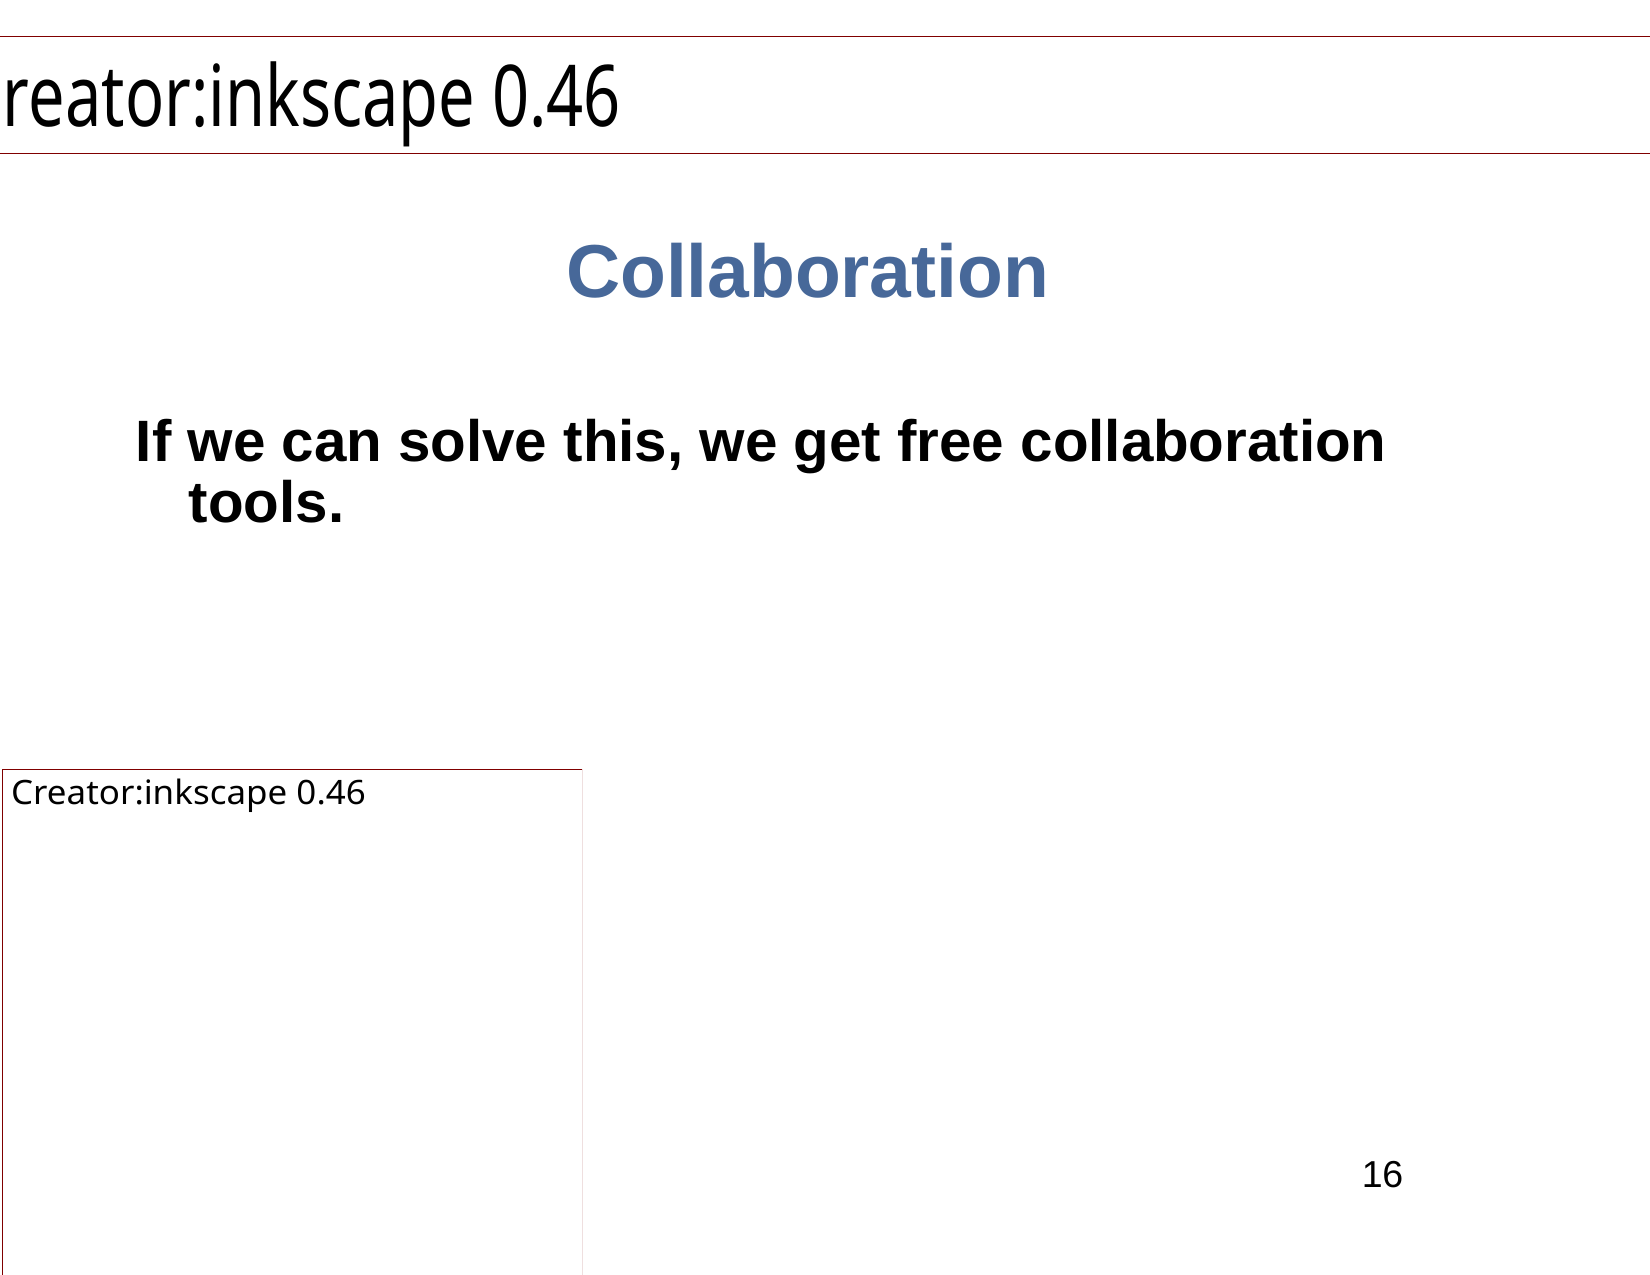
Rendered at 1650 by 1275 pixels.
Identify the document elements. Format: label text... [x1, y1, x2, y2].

title Collaboration [118, 177, 1498, 371]
list If we can solve this, we get free collaboration tools. [118, 413, 1498, 1126]
